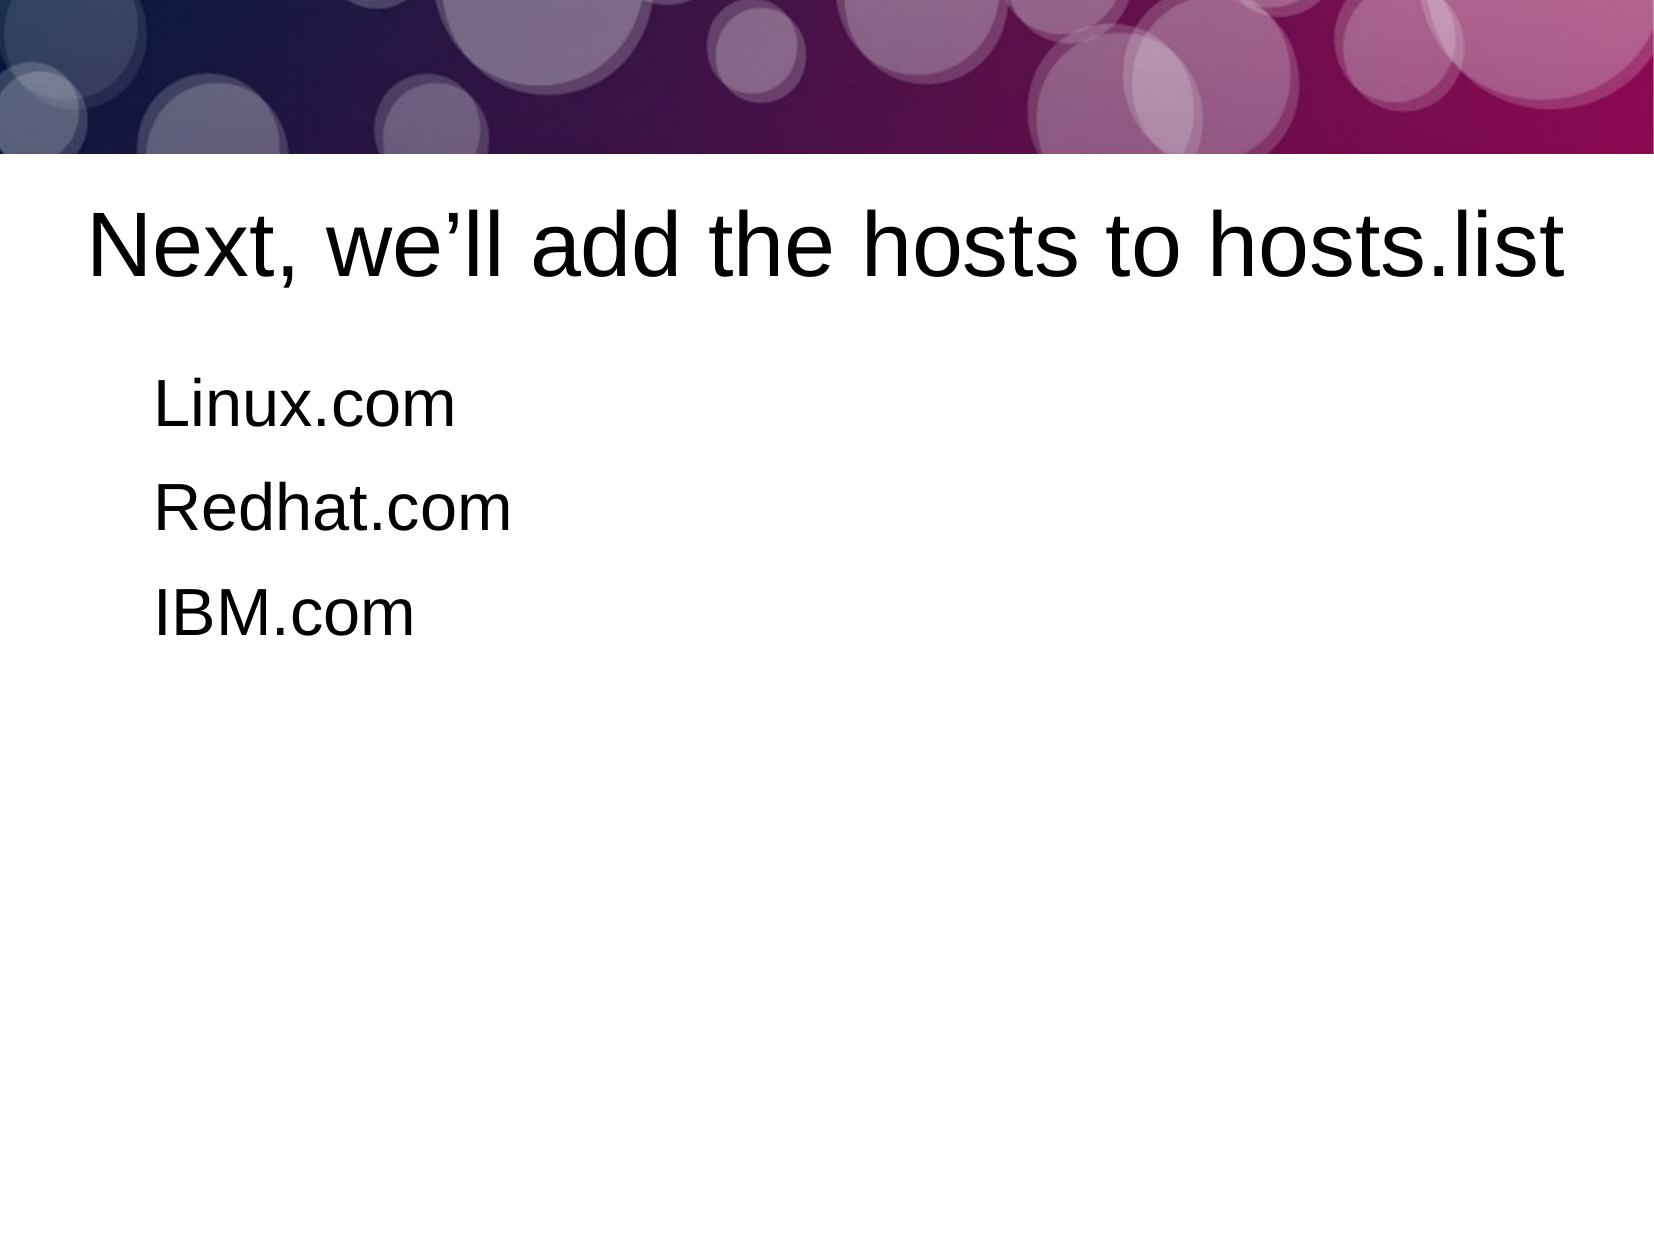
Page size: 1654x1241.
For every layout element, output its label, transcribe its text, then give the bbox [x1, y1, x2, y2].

picture [0, 0, 1654, 154]
title Next, we’ll add the hosts to hosts.list [82, 159, 1571, 331]
list Linux.com Redhat.com IBM.com [82, 366, 1571, 1087]
